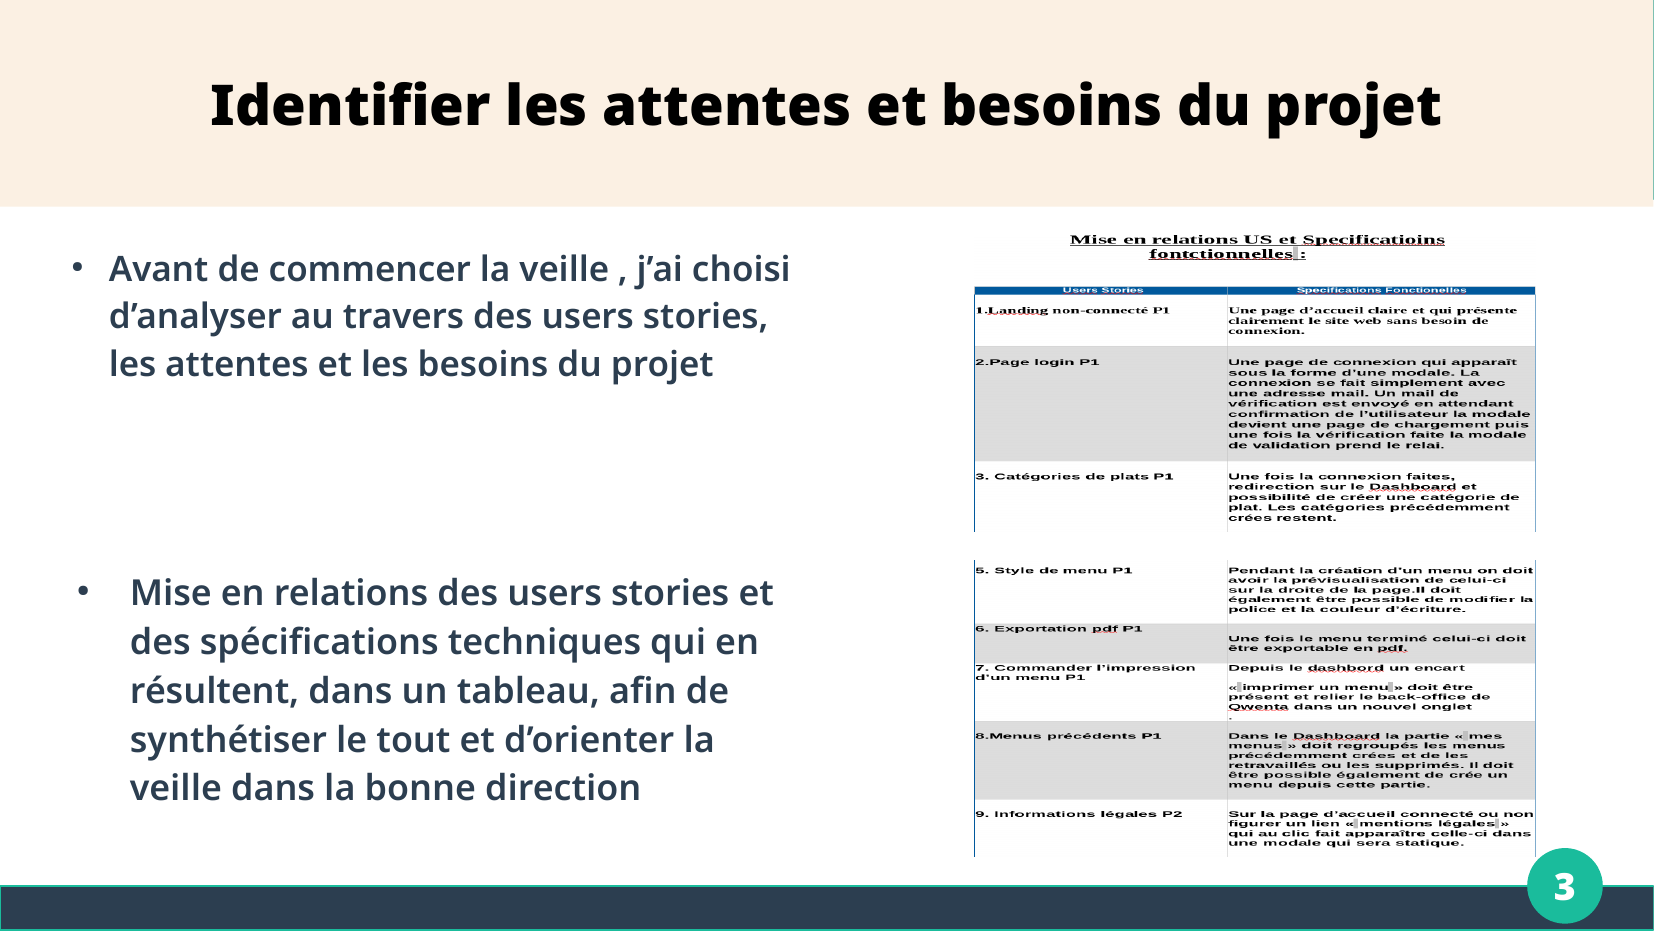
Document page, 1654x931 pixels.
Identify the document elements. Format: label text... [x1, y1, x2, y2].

list Avant de commencer la veille , j’ai choisi d’analyser au travers des users stories, les attentes et les besoins du projet [59, 243, 809, 540]
title Identifier les attentes et besoins du projet [0, 0, 1654, 207]
picture [974, 235, 1536, 532]
picture [974, 560, 1536, 857]
list Mise en relations des users stories et des spécifications techniques qui en résultent, dans un tableau, afin de synthétiser le tout et d’orienter la veille dans la bonne direction [59, 567, 809, 864]
